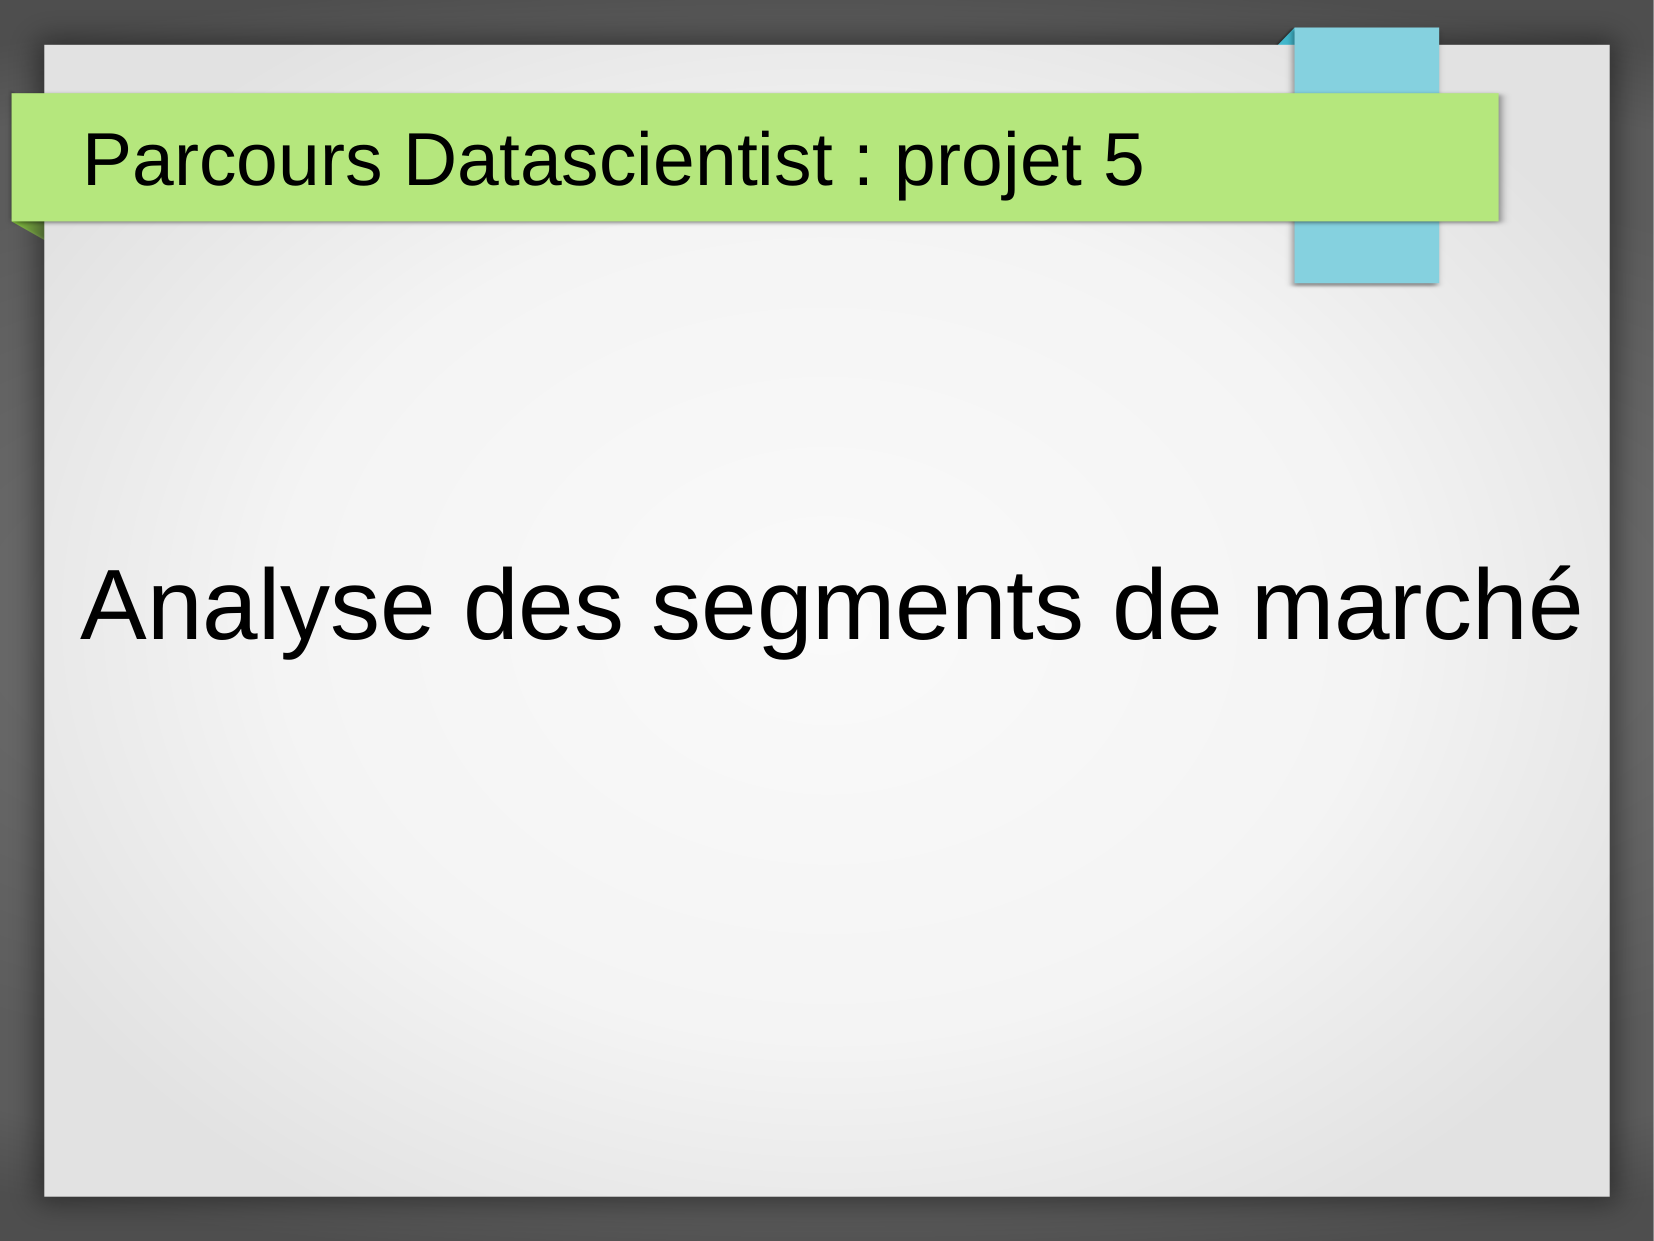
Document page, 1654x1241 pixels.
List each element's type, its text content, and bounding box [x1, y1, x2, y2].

text_box Analyse des segments de marché [47, 527, 1619, 683]
picture [0, 0, 1654, 1241]
title Parcours Datascientist : projet 5 [82, 100, 1477, 219]
